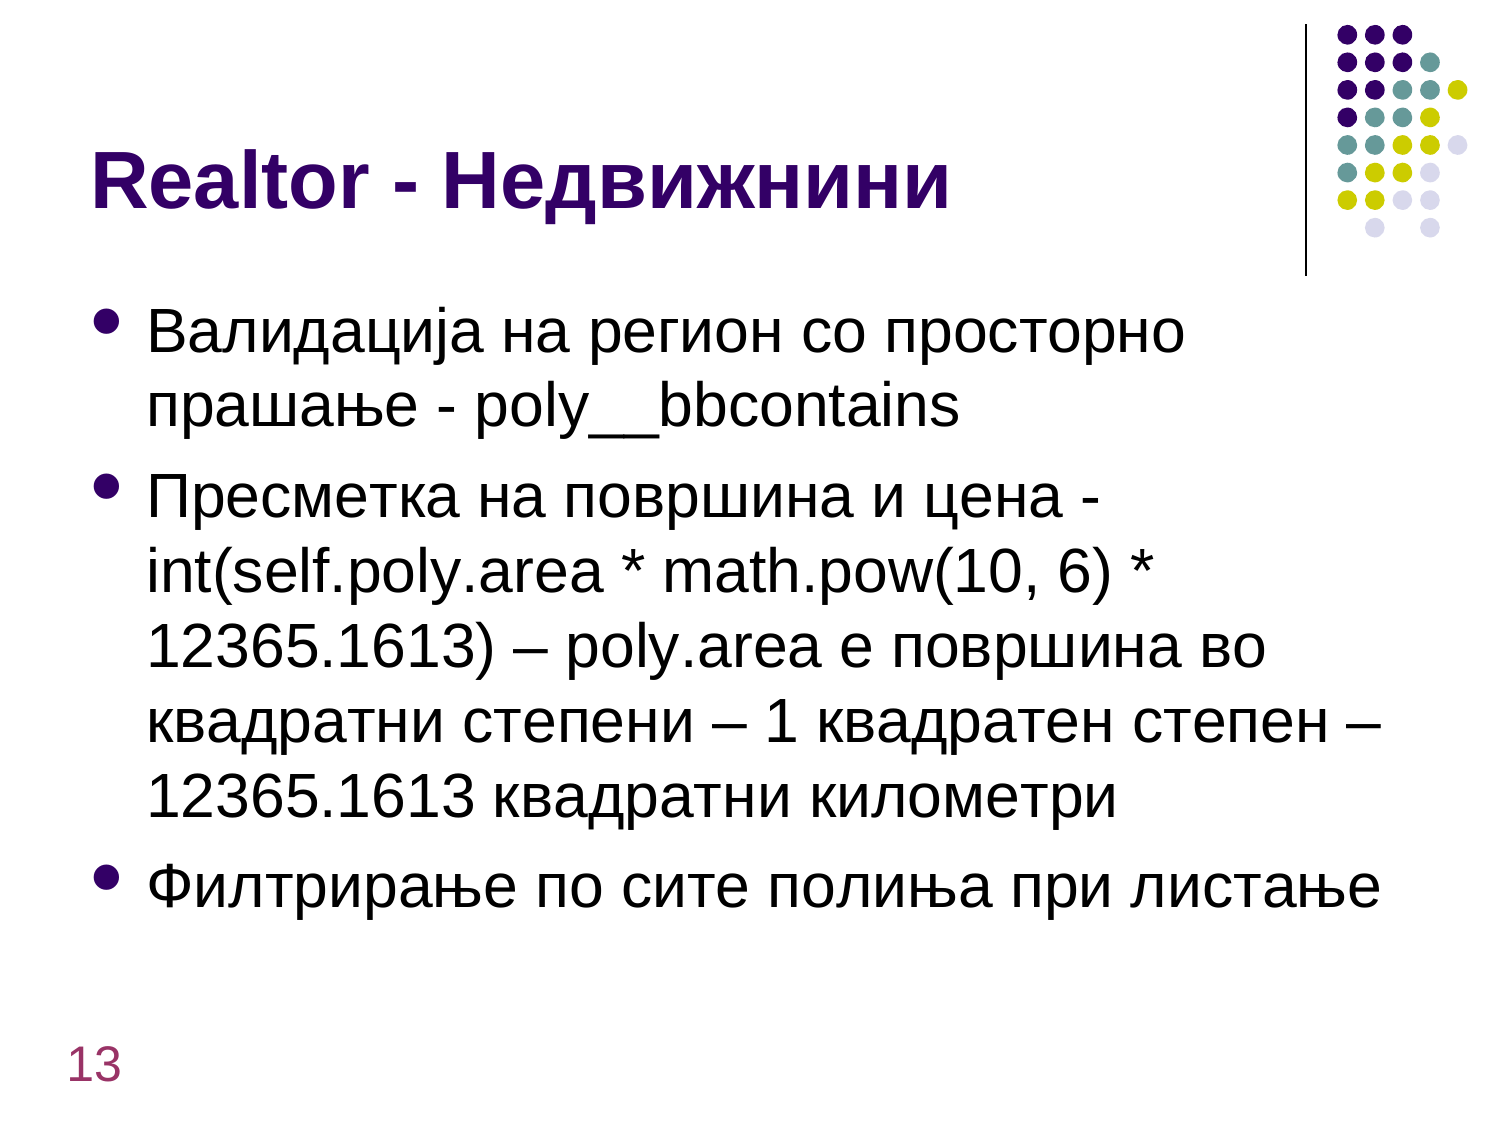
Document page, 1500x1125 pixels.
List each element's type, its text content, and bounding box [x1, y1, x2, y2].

title Realtor - Недвижнини [74, 20, 1313, 233]
list Валидација на регион со просторно прашање - poly__bbcontains Пресметка на површина и цена - int(self.poly.area * math.pow(10, 6) * 12365.1613) – poly.area е површина во квадратни степени – 1 квадратен степен – 12365.1613 квадратни километри Филтрирање по сите полиња при листање [75, 282, 1426, 1006]
